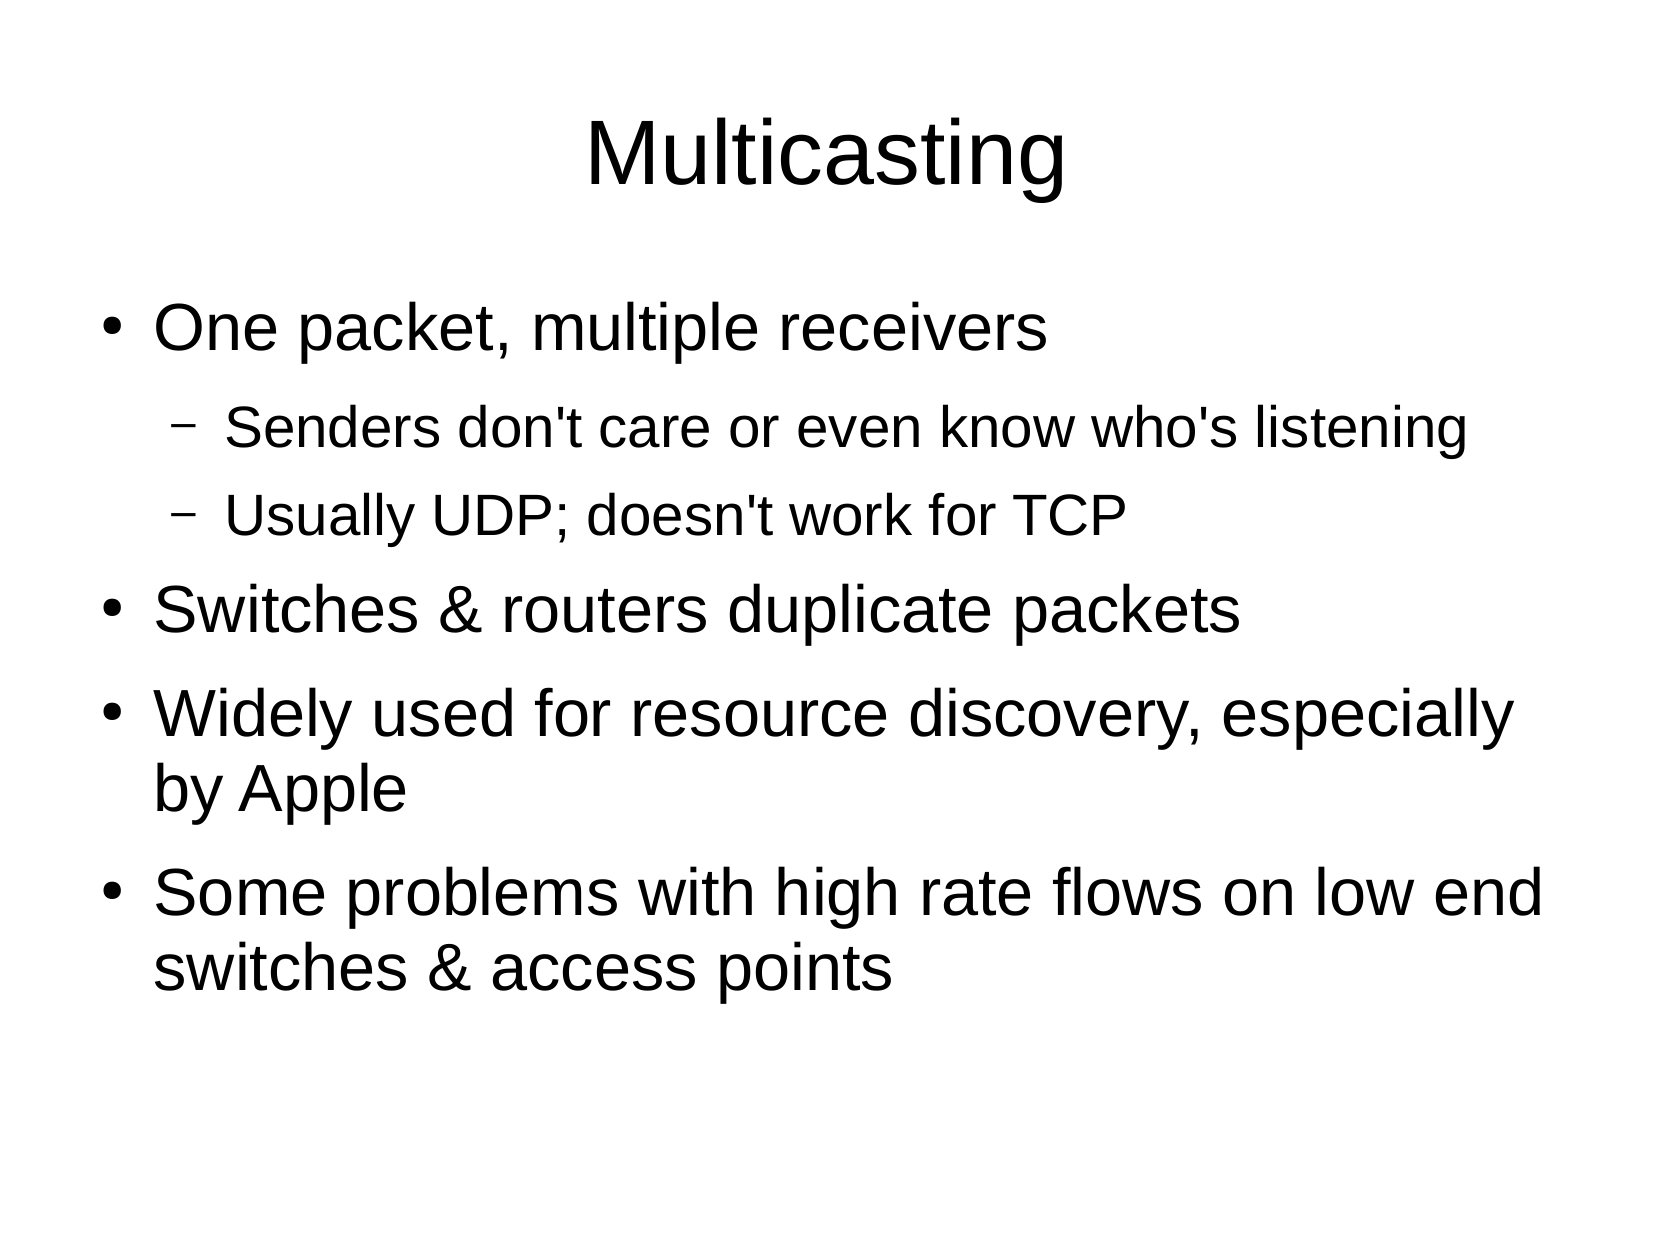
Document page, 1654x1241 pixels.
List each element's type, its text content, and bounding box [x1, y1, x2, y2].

list One packet, multiple receivers Senders don't care or even know who's listening Usually UDP; doesn't work for TCP Switches & routers duplicate packets Widely used for resource discovery, especially by Apple Some problems with high rate flows on low end switches & access points [82, 290, 1571, 1109]
title Multicasting [82, 49, 1571, 257]
